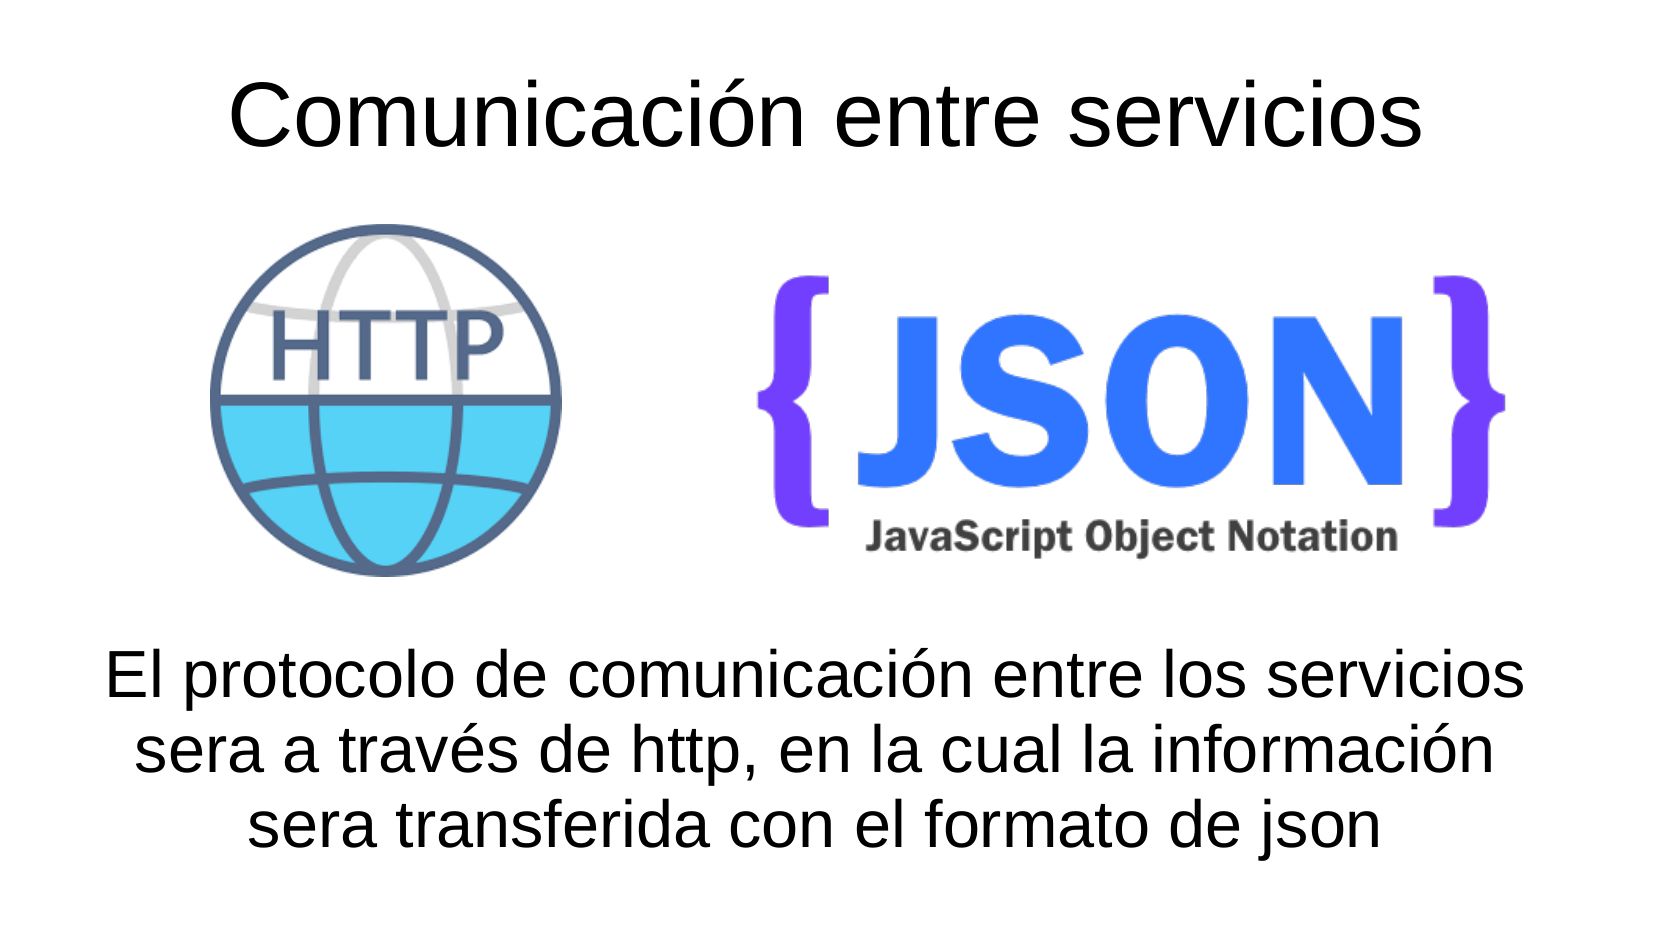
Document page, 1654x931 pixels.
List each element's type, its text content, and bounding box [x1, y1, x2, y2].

picture [210, 224, 562, 577]
title Comunicación entre servicios [82, 37, 1571, 193]
text_box El protocolo de comunicación entre los servicios sera a través de http, en la cual la información sera transferida con el formato de json [90, 630, 1546, 871]
picture [735, 254, 1535, 573]
